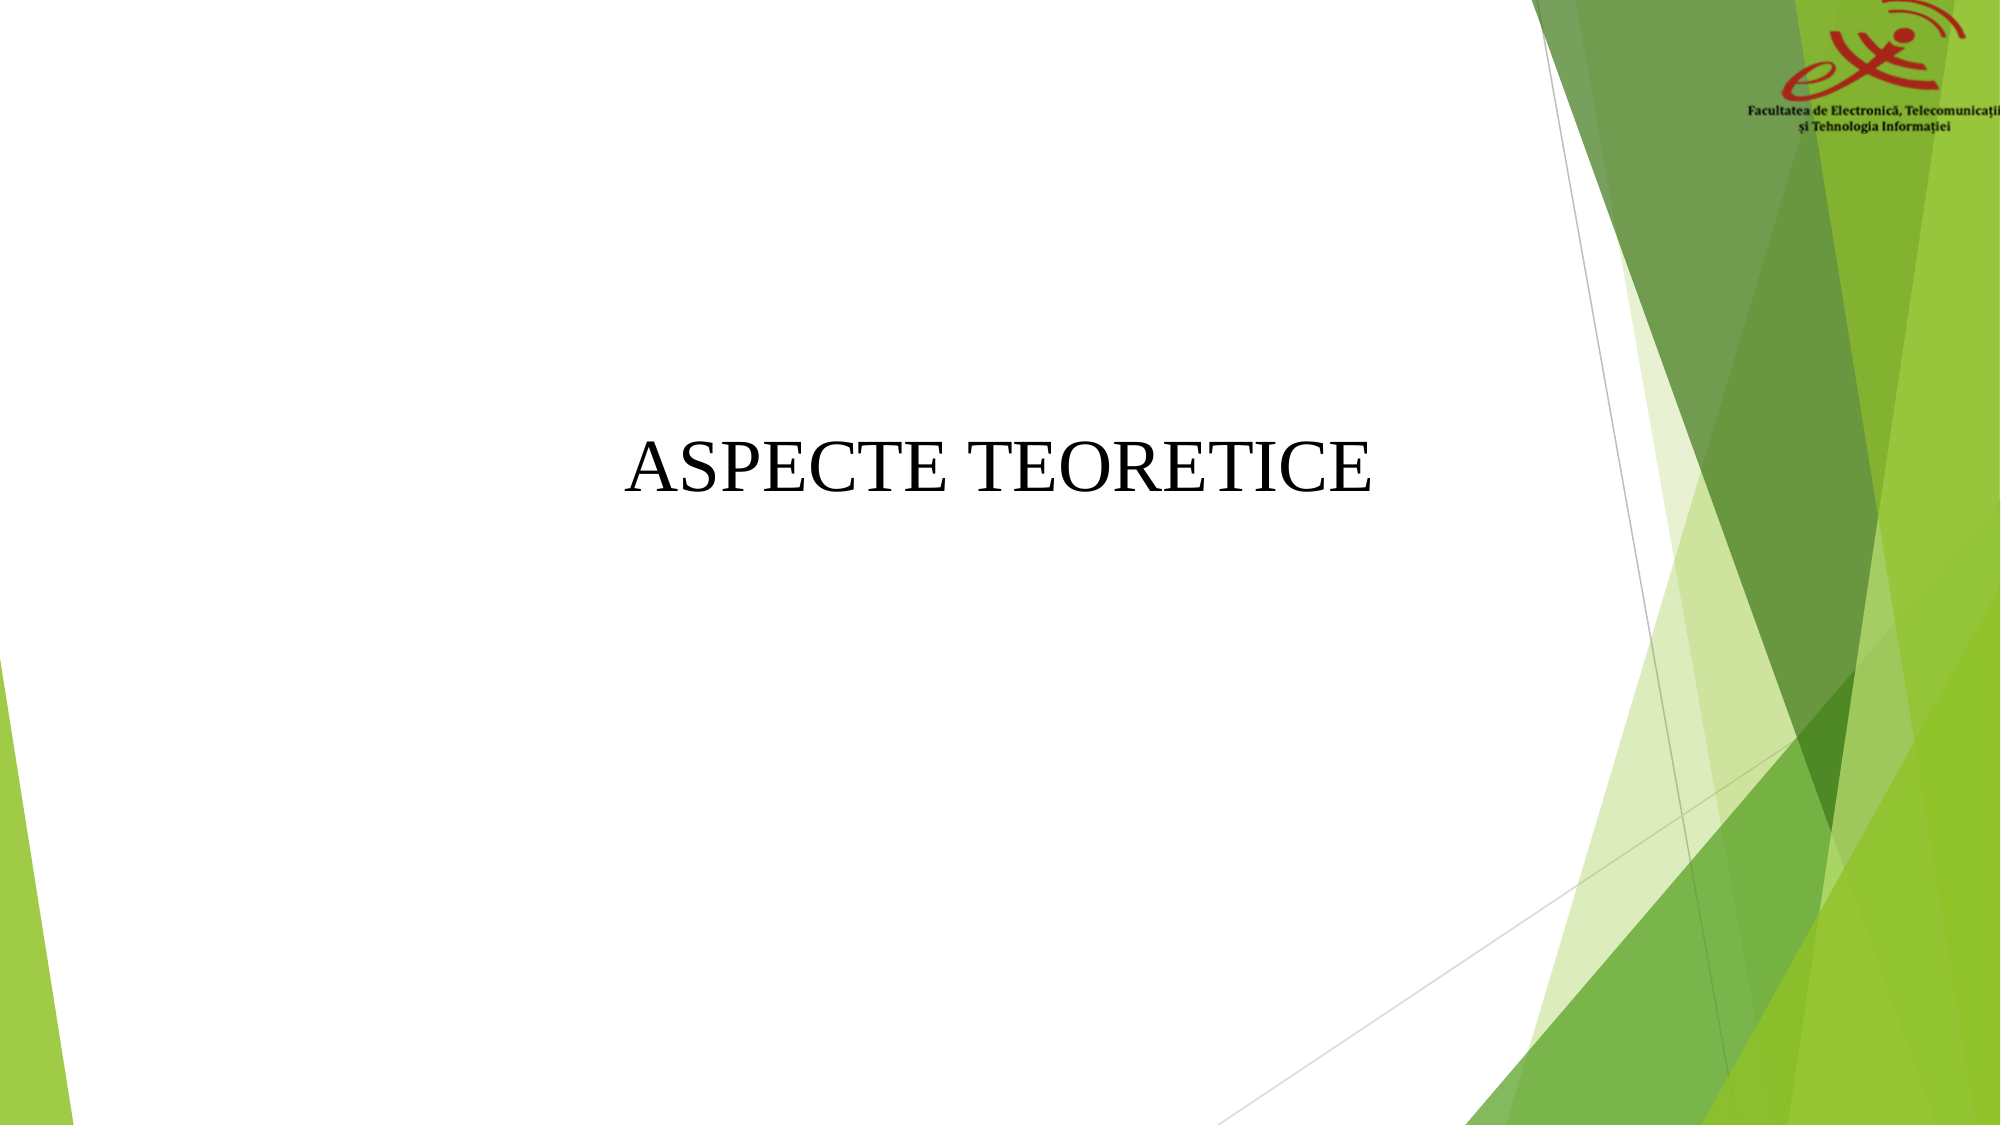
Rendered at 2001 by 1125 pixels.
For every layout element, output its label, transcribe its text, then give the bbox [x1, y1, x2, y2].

picture [1747, 0, 2000, 134]
title ASPECTE TEORETICE [0, 409, 2000, 1035]
